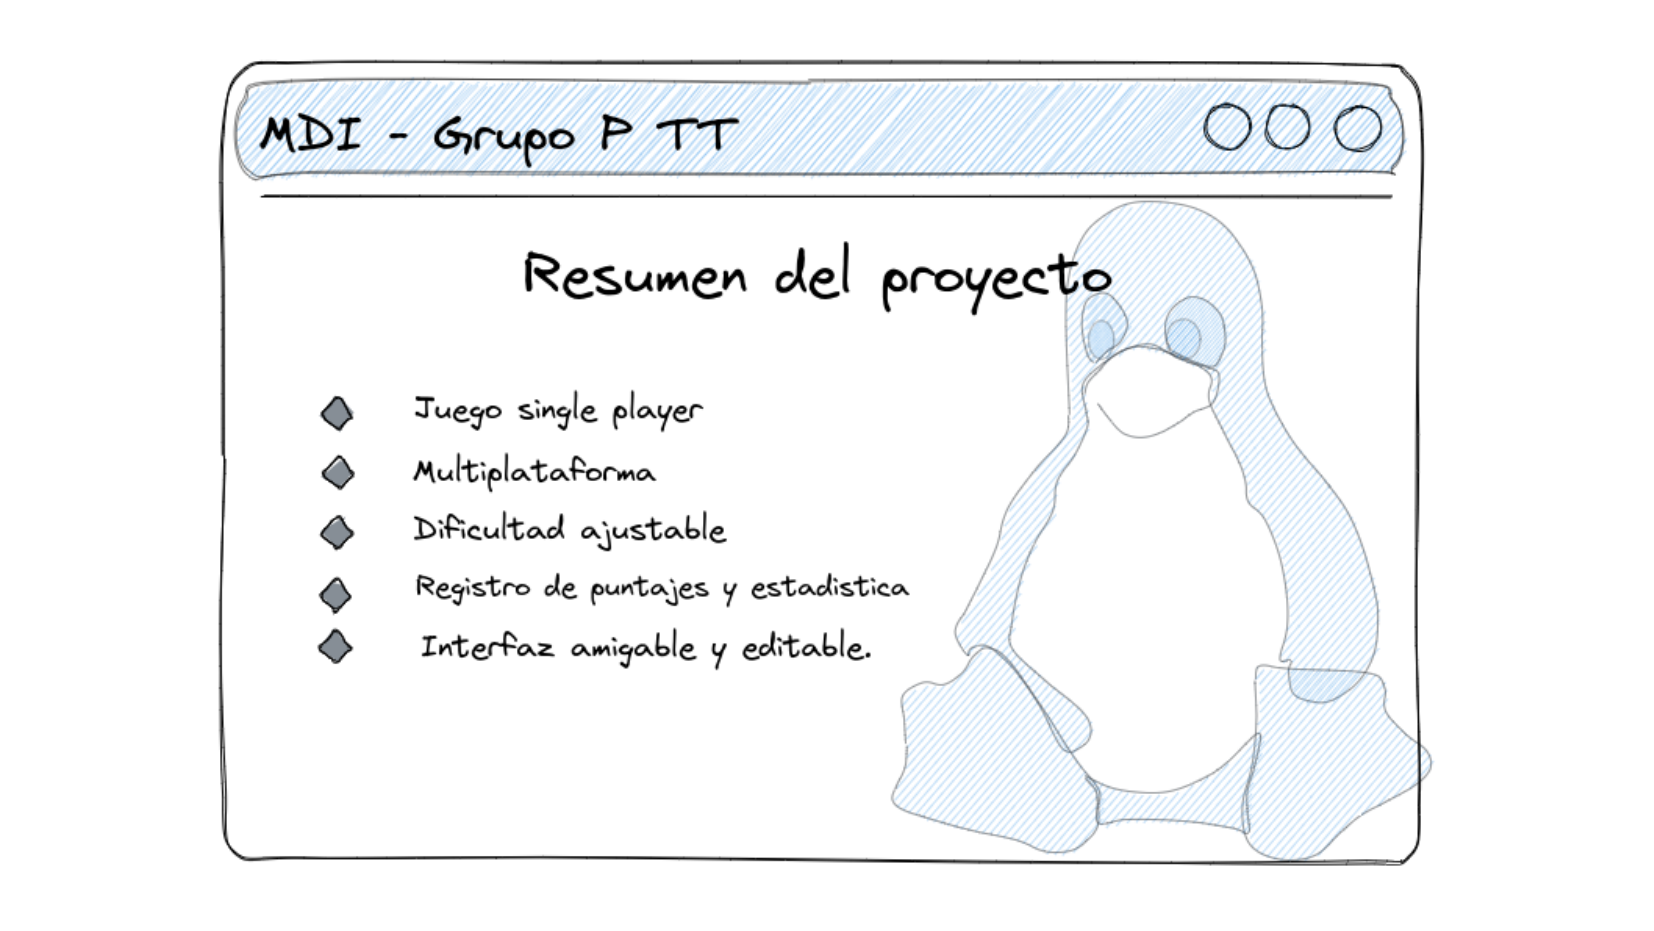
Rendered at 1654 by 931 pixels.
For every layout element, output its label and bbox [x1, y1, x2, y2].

picture [205, 46, 1446, 880]
